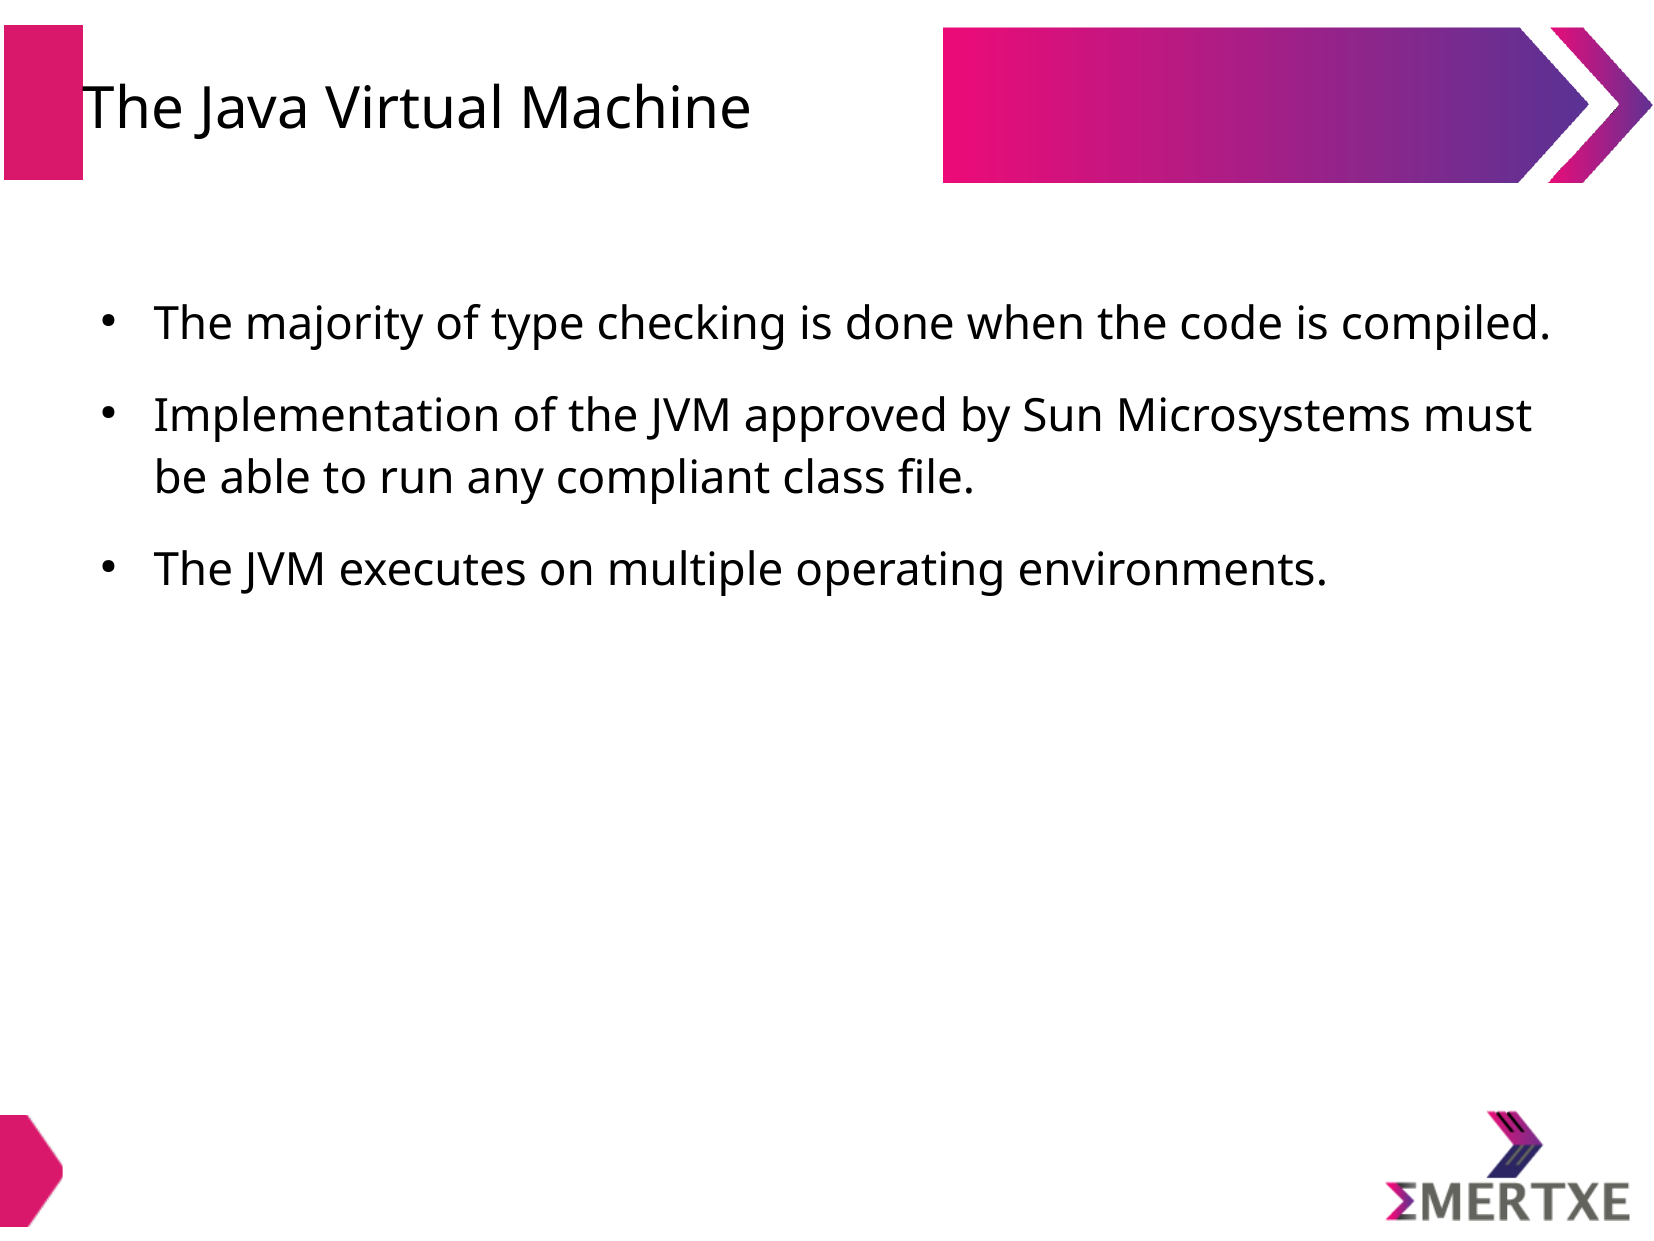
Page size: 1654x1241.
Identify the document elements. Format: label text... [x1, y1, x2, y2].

picture [1385, 1107, 1631, 1221]
picture [1571, 27, 1653, 183]
title The Java Virtual Machine [82, 2, 1571, 210]
list The majority of type checking is done when the code is compiled. Implementation of the JVM approved by Sun Microsystems must be able to run any compliant class file. The JVM executes on multiple operating environments. [82, 290, 1571, 1010]
